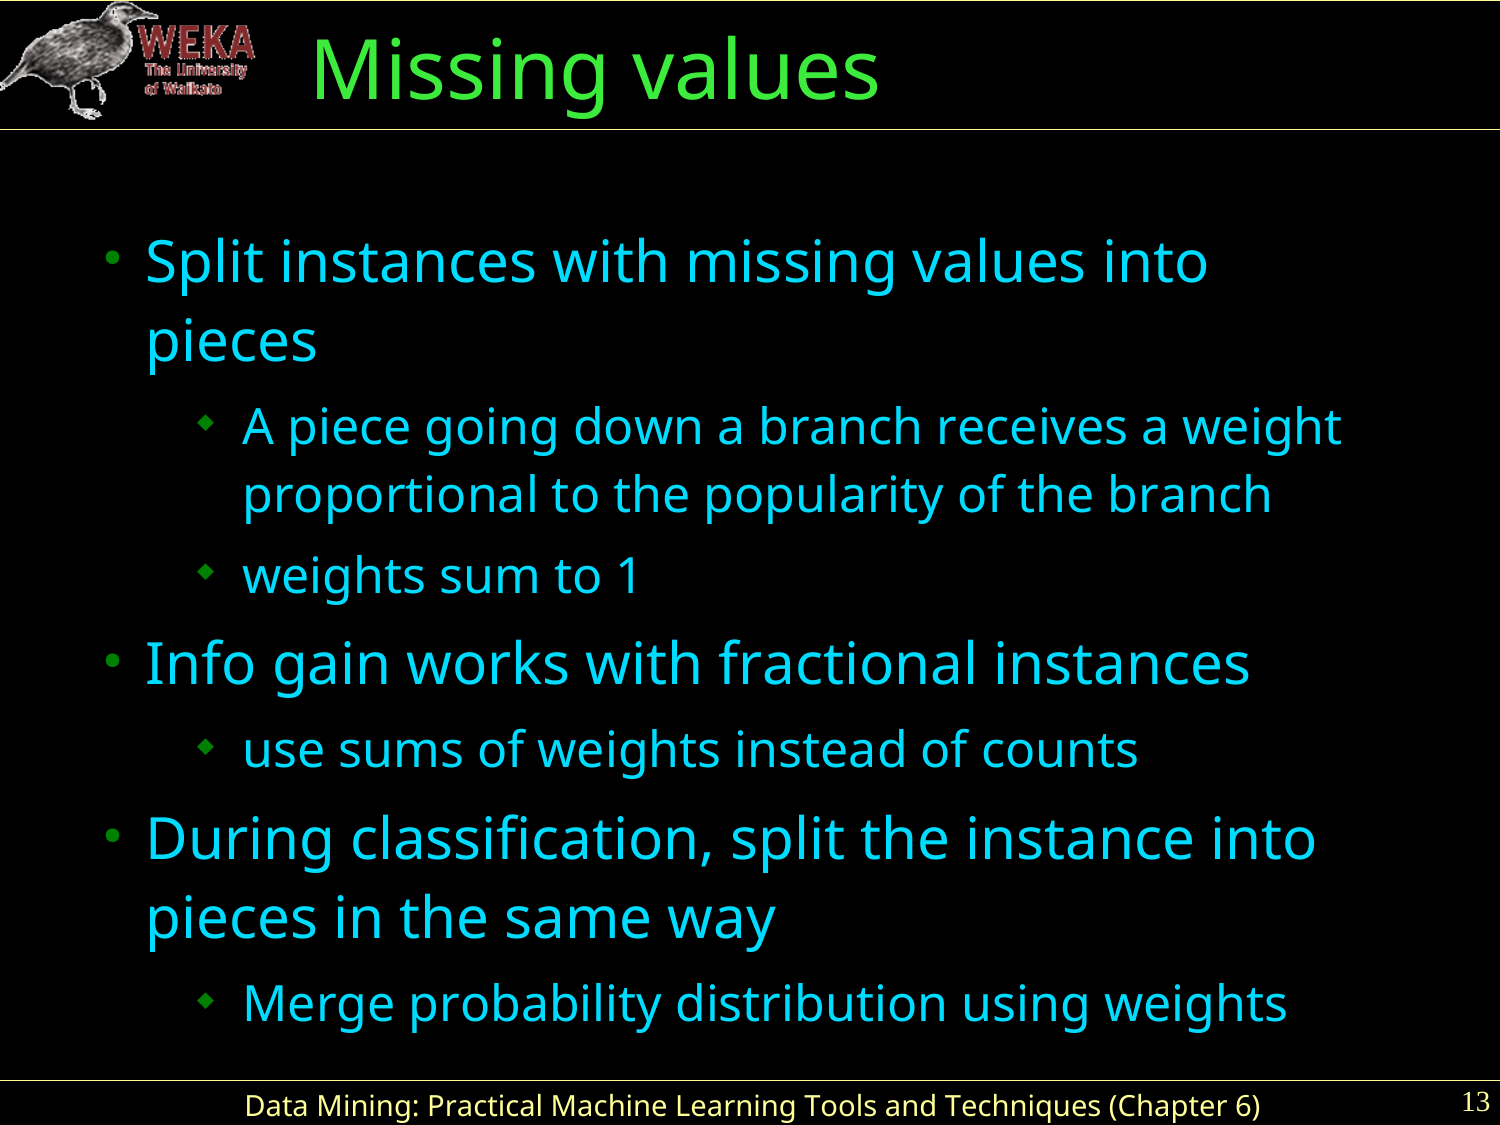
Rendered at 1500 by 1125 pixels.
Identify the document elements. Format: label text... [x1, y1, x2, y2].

list Split instances with missing values into pieces A piece going down a branch receives a weight proportional to the popularity of the branch weights sum to 1 Info gain works with fractional instances use sums of weights instead of counts During classification, split the instance into pieces in the same way Merge probability distribution using weights [88, 212, 1388, 888]
picture [0, 1, 266, 129]
title Missing values [295, 0, 1500, 148]
